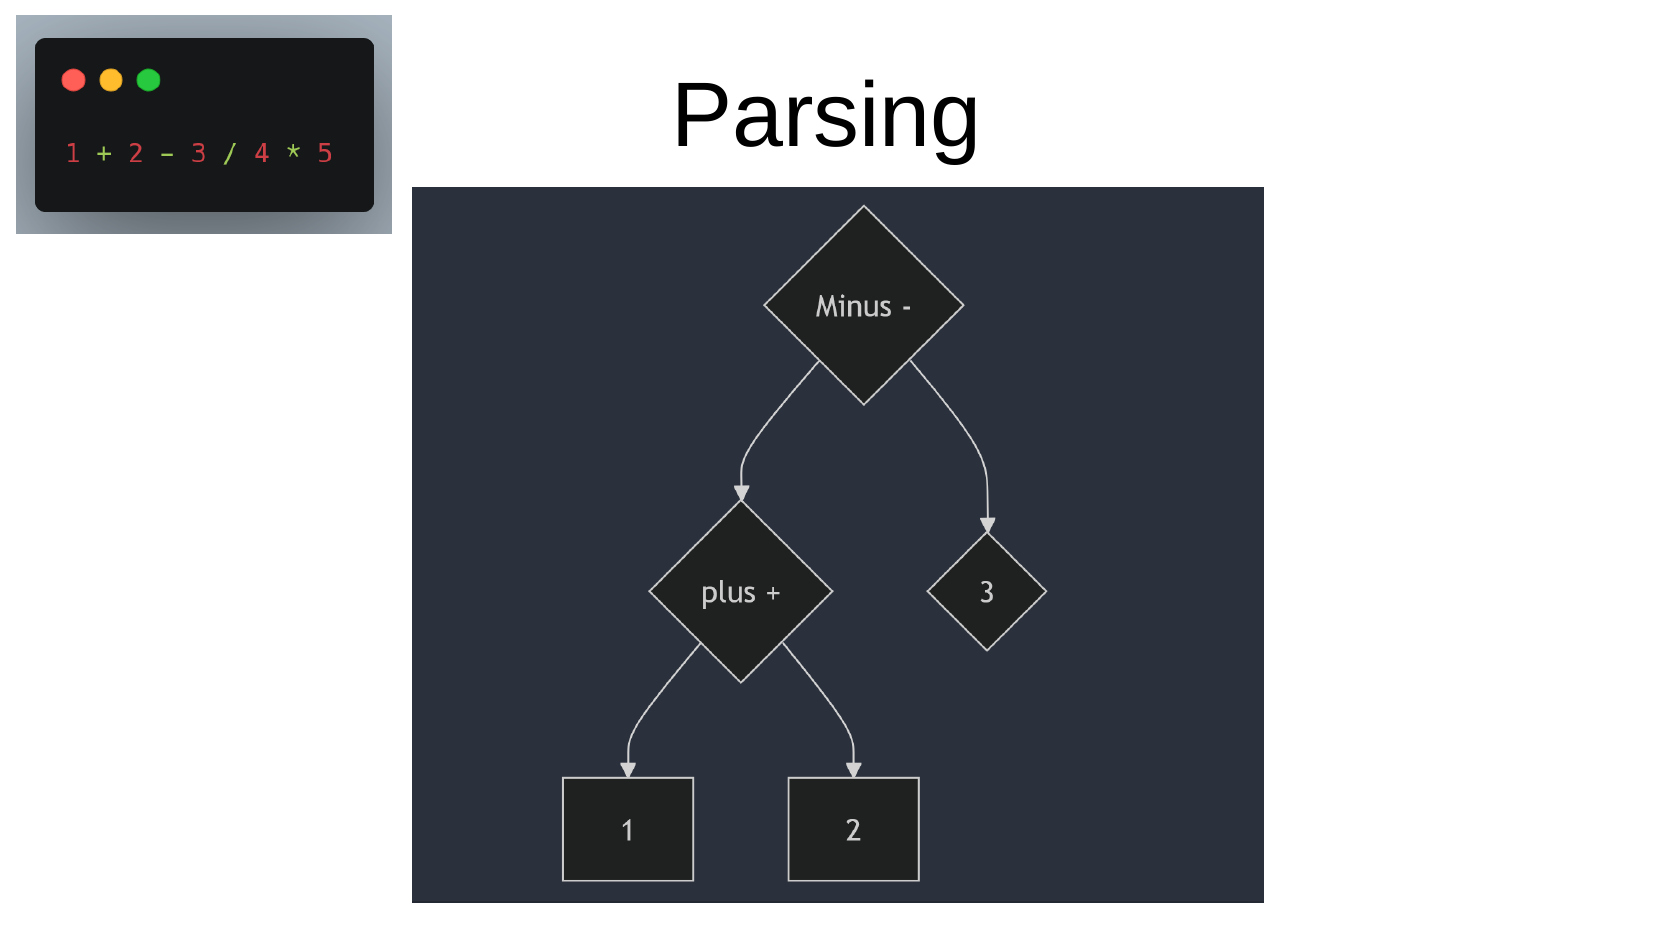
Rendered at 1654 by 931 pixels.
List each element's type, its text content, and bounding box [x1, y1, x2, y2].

title Parsing [392, 37, 1571, 193]
picture [412, 187, 1264, 903]
picture [16, 15, 392, 234]
